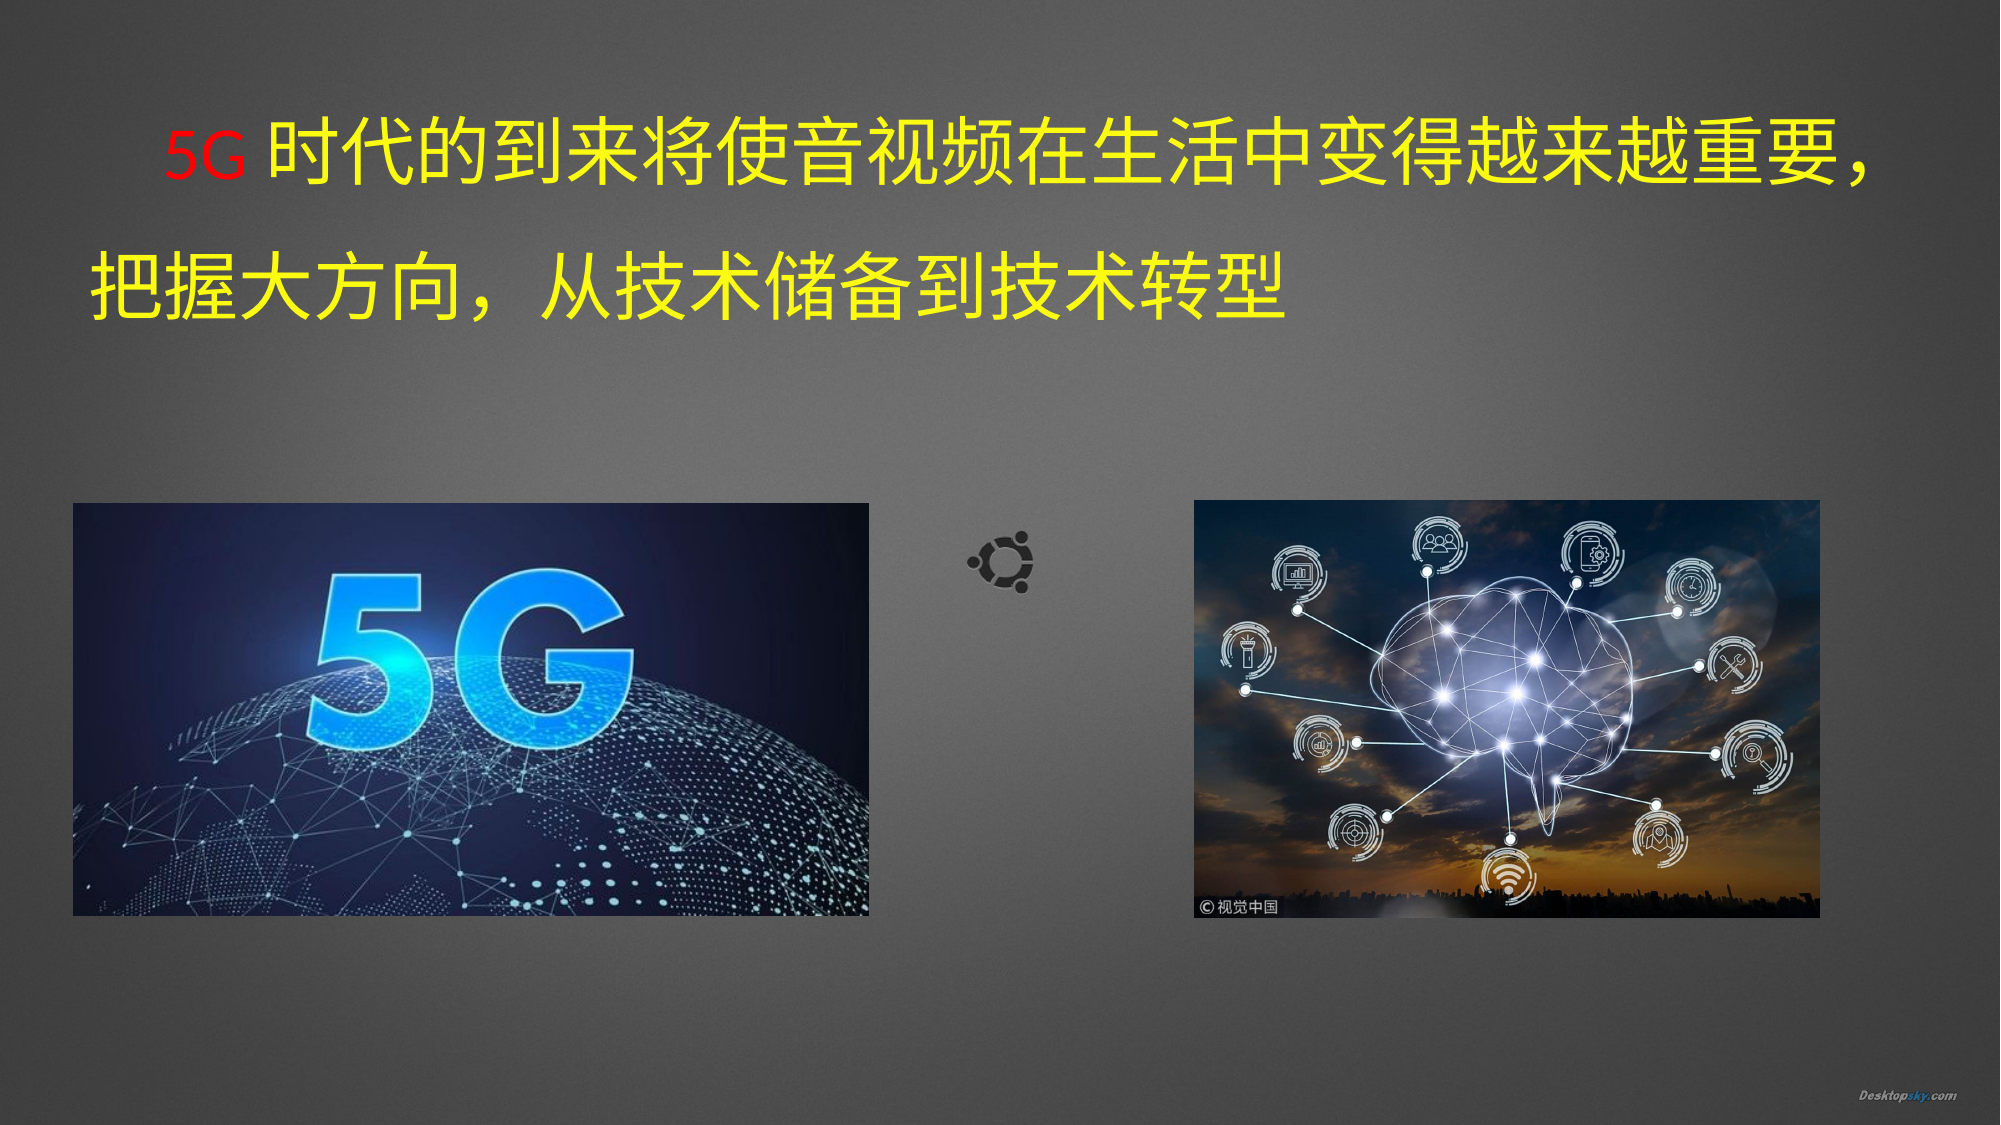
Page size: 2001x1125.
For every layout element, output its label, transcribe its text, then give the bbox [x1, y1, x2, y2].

title 5G时代的到来将使音视频在生活中变得越来越重要， 把握大方向，从技术储备到技术转型 [73, 33, 1971, 357]
picture [0, 0, 2000, 1125]
